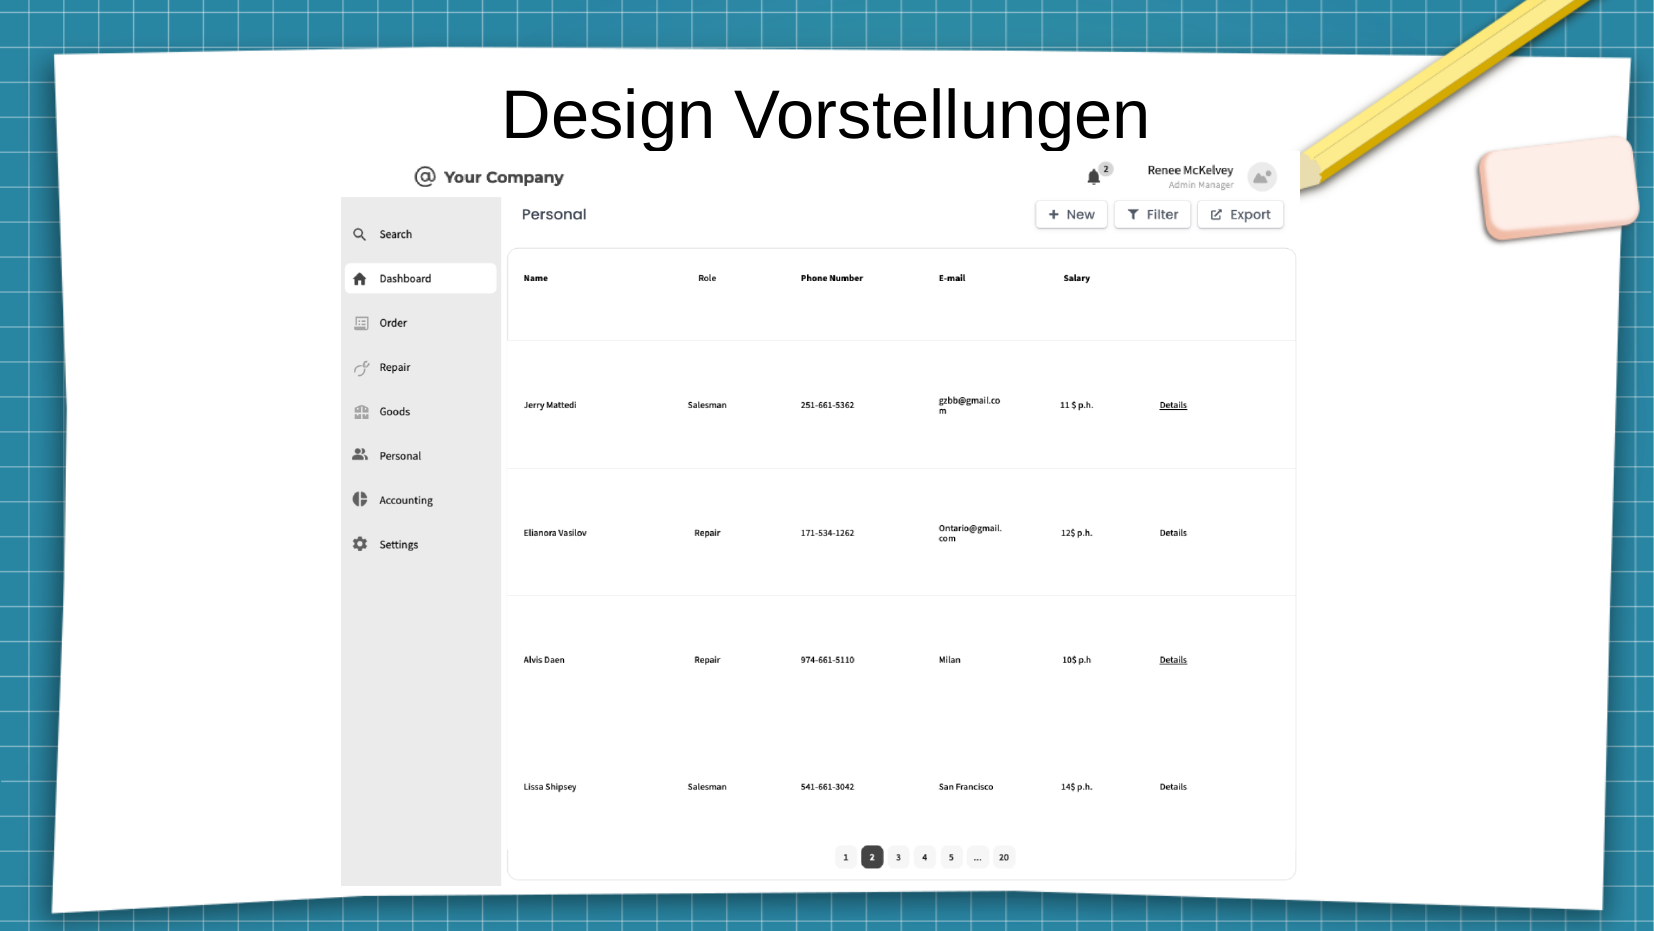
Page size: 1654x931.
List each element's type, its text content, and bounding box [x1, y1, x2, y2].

title Design Vorstellungen [82, 37, 1571, 193]
picture [0, 0, 1654, 931]
